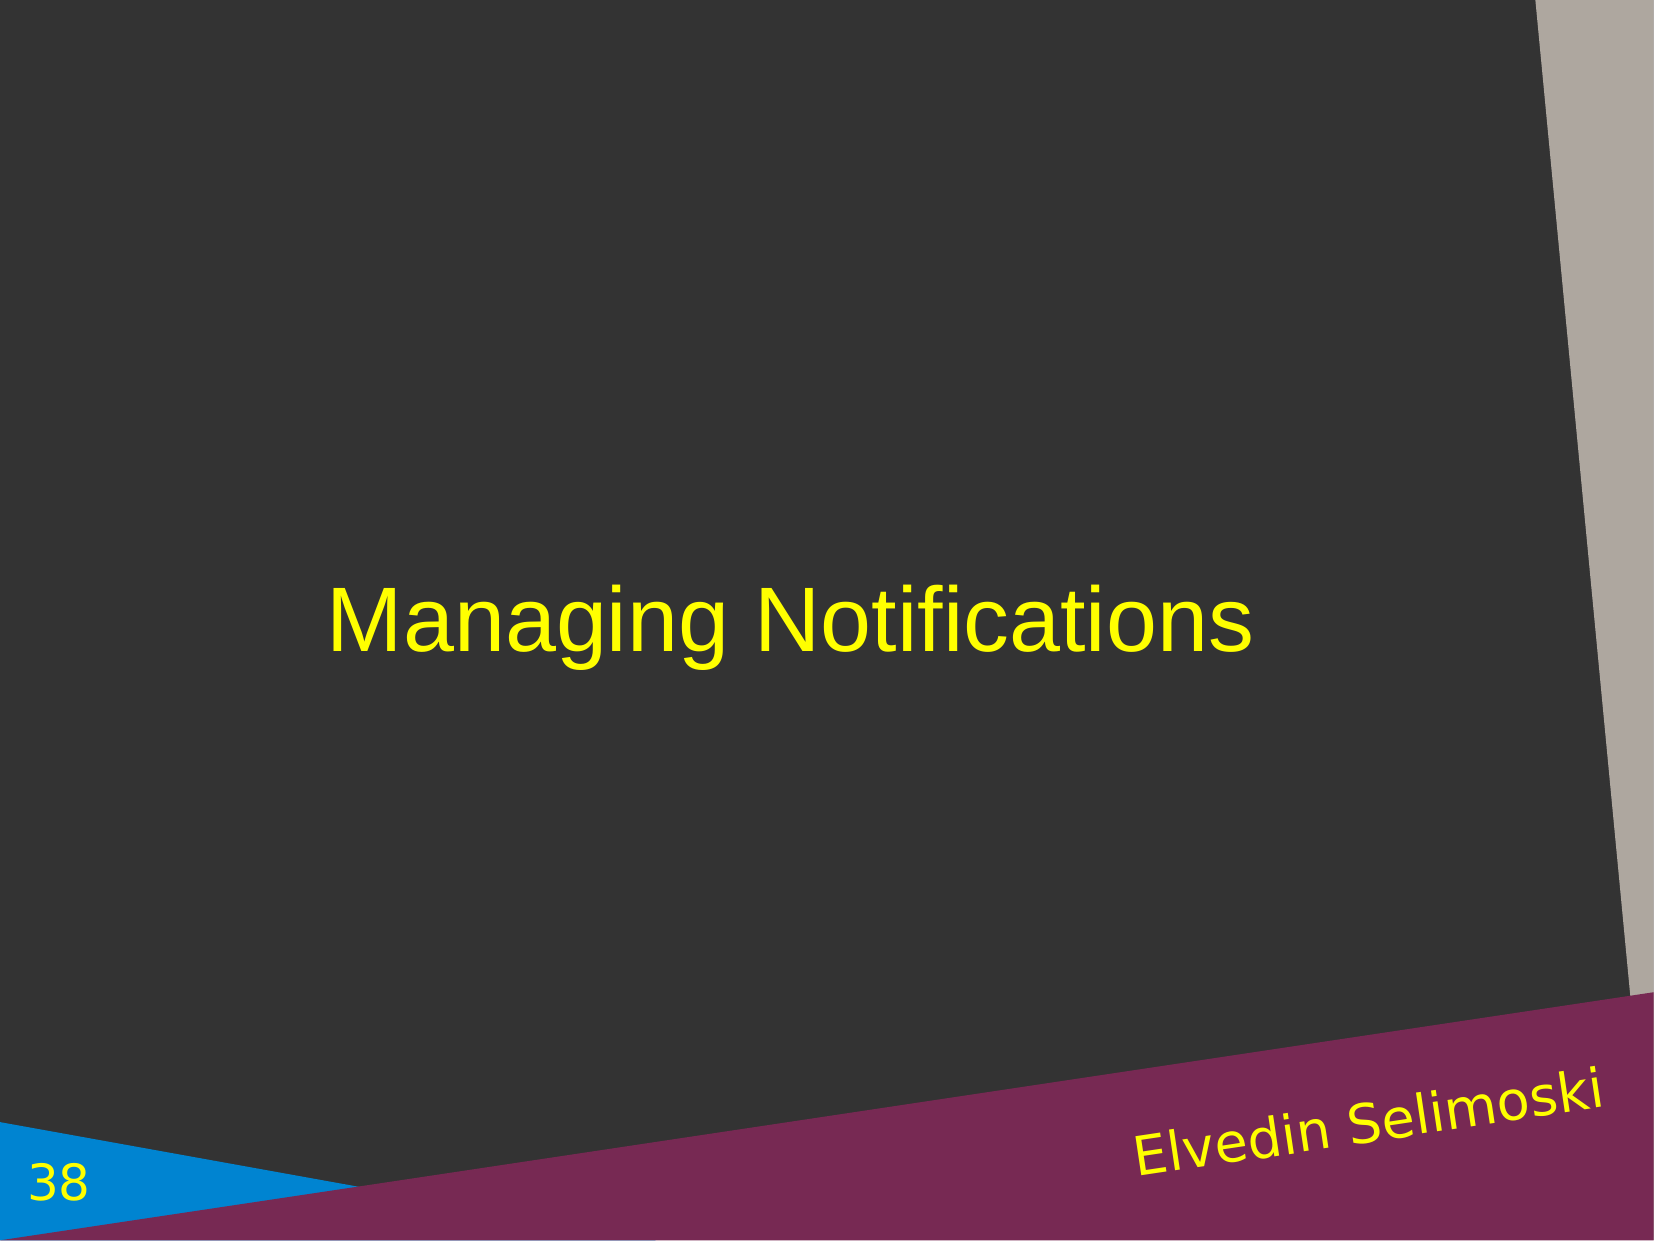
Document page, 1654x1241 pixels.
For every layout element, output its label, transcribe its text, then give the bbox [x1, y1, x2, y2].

title Managing Notifications [47, 407, 1536, 833]
text_box Elvedin Selimoski [1052, 1015, 1629, 1239]
